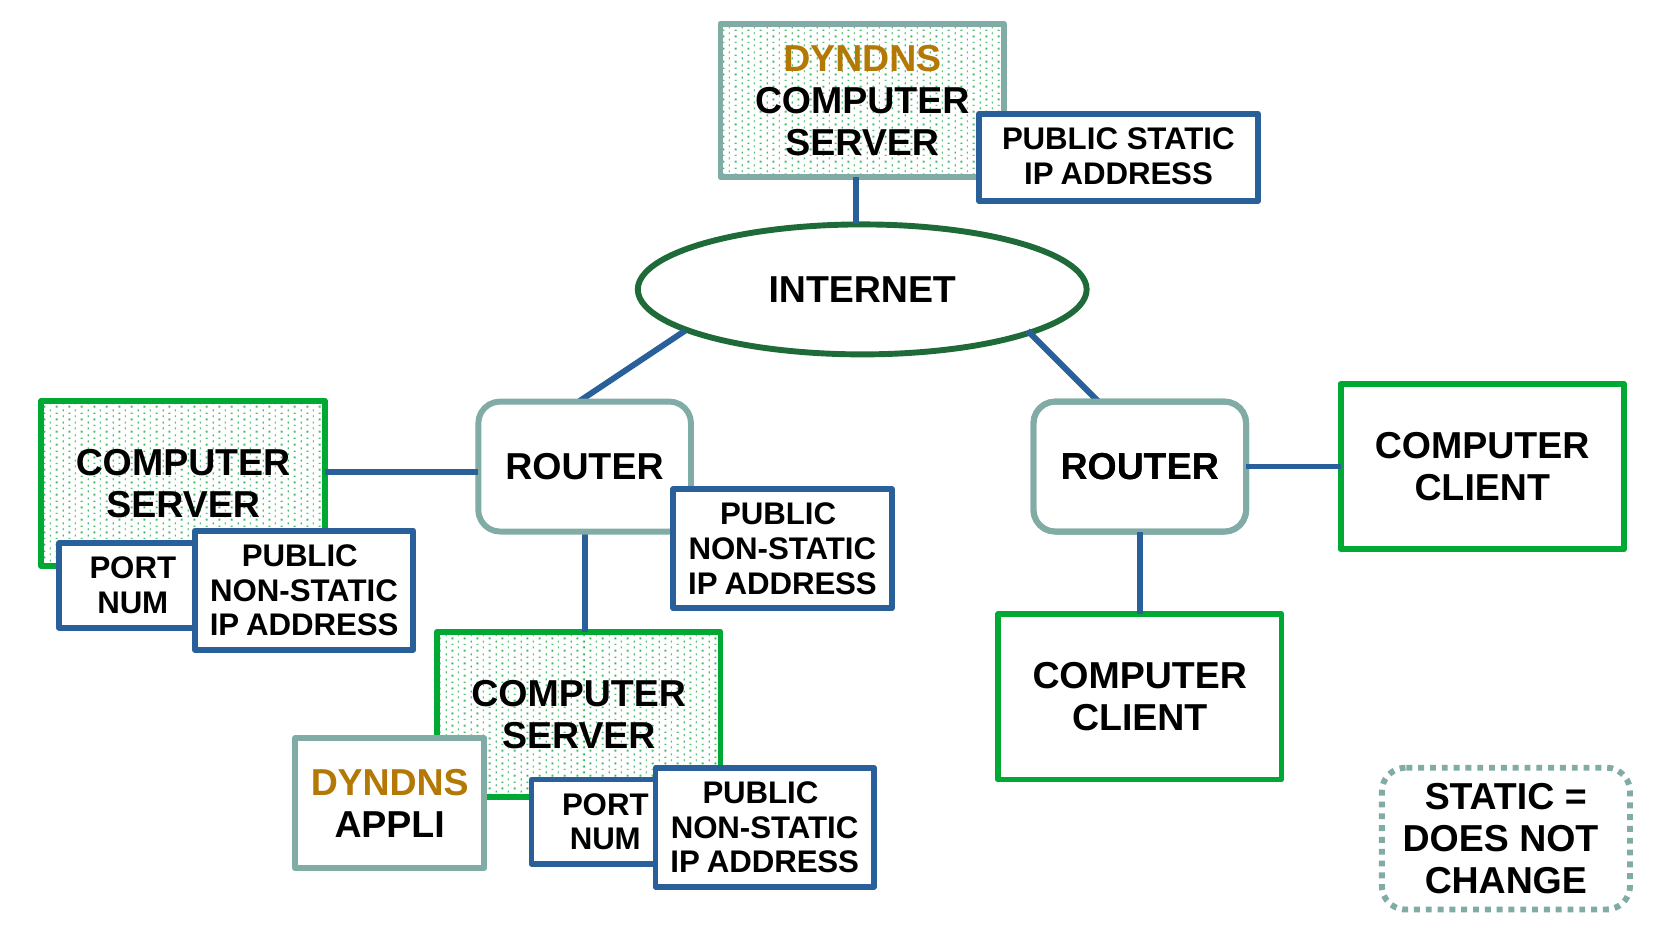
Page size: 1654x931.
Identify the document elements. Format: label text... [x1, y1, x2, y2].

text_box DYNDNS APPLI [295, 738, 485, 869]
text_box COMPUTER SERVER [41, 400, 325, 567]
text_box STATIC = DOES NOT CHANGE [1381, 767, 1630, 910]
text_box PORT NUM [531, 779, 653, 864]
text_box INTERNET [637, 224, 1087, 355]
text_box ROUTER [1033, 401, 1247, 532]
text_box PUBLIC NON-STATIC IP ADDRESS [673, 489, 892, 609]
text_box PUBLIC NON-STATIC IP ADDRESS [194, 530, 414, 650]
text_box COMPUTER CLIENT [998, 614, 1282, 780]
text_box COMPUTER SERVER [437, 631, 721, 798]
text_box DYNDNS COMPUTER SERVER [720, 23, 1004, 178]
text_box PUBLIC NON-STATIC IP ADDRESS [655, 767, 875, 887]
text_box COMPUTER CLIENT [1340, 383, 1625, 550]
text_box ROUTER [478, 401, 692, 532]
text_box PORT NUM [59, 543, 192, 628]
text_box PUBLIC STATIC IP ADDRESS [979, 113, 1258, 201]
